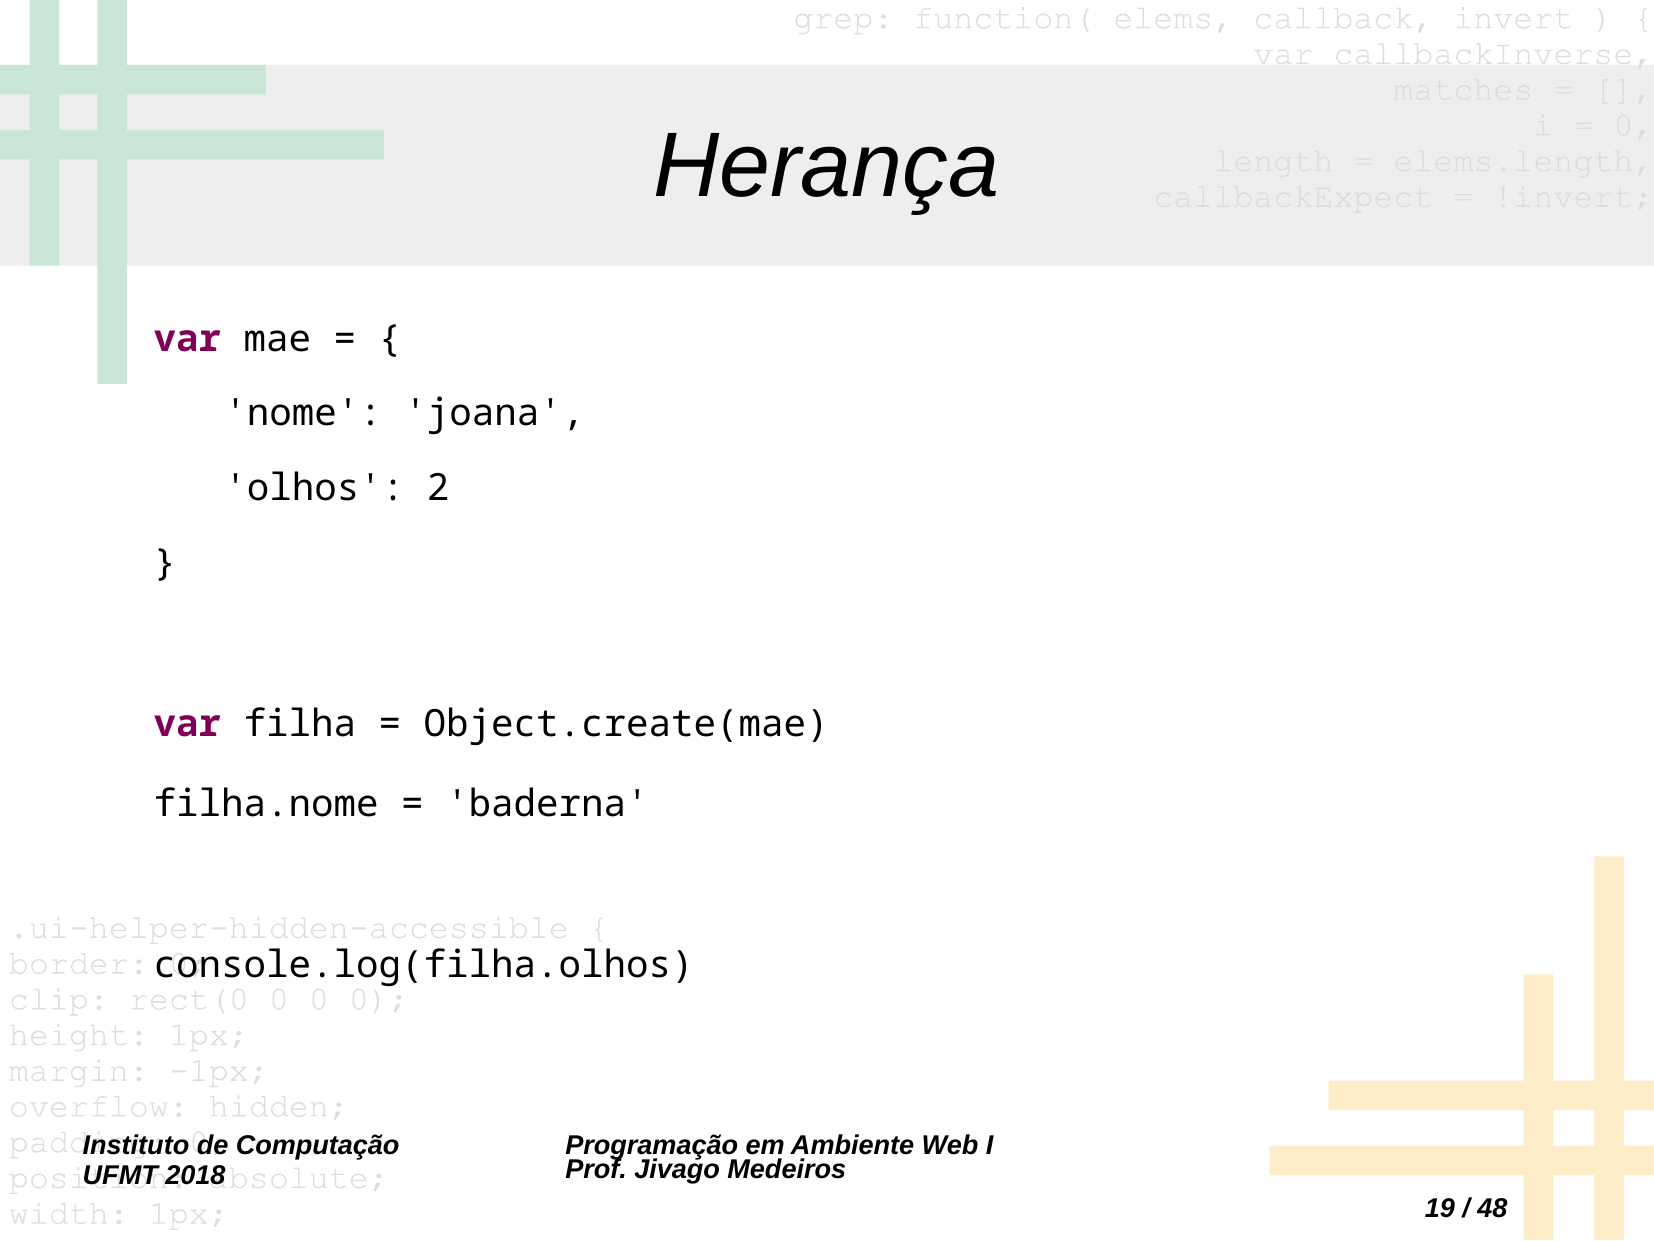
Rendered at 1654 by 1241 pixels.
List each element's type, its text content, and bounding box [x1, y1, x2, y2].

title Herança [82, 61, 1571, 269]
list var mae = { 'nome': 'joana', 'olhos': 2 } var filha = Object.create(mae) filha.nome = 'baderna' console.log(filha.olhos) [82, 275, 1571, 1025]
